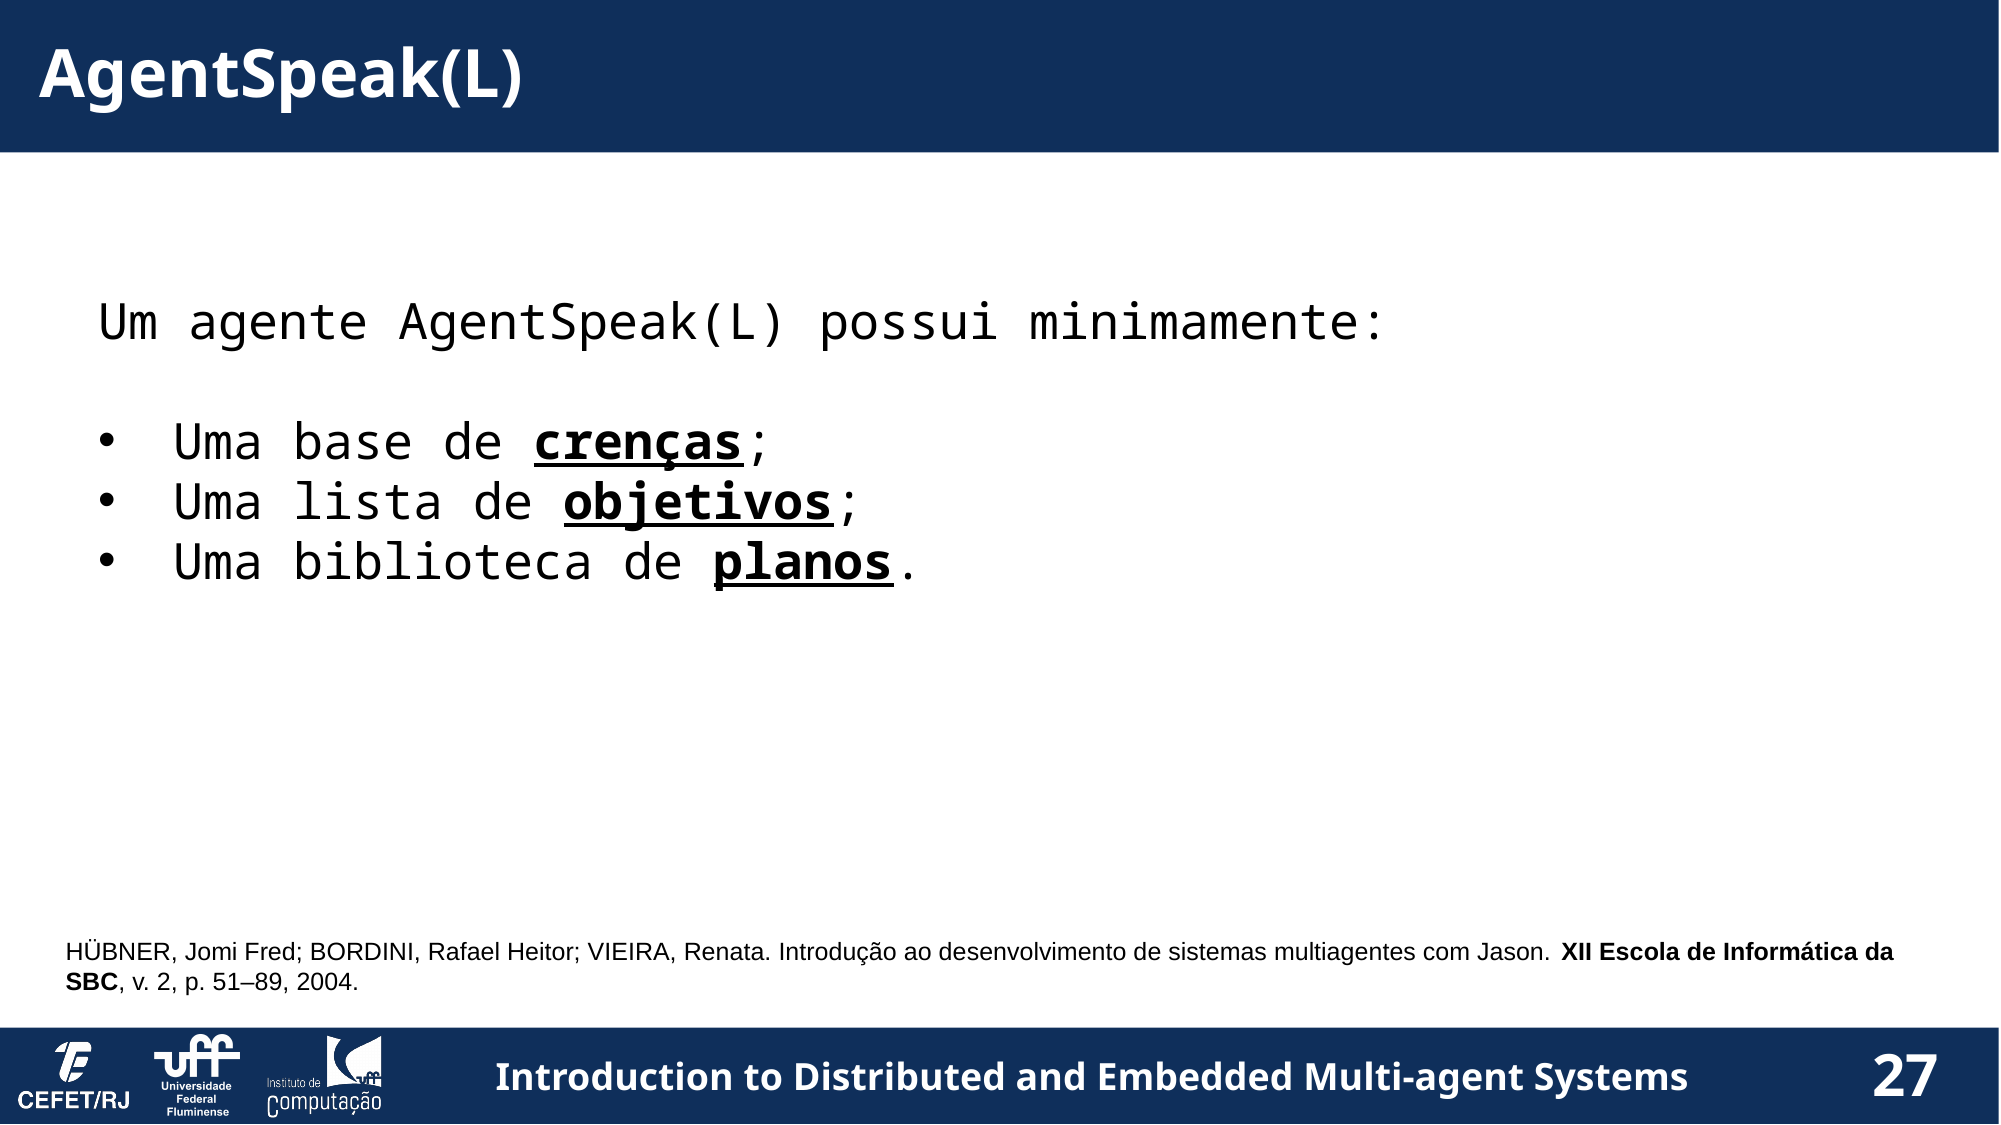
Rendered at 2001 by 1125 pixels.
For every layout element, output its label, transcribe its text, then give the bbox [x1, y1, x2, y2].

picture [153, 1033, 241, 1121]
picture [265, 1033, 383, 1118]
text_box Um agente AgentSpeak(L) possui minimamente: Uma base de crenças; Uma lista de objetivos; Uma biblioteca de planos. [83, 281, 1861, 597]
text_box AgentSpeak(L) [25, 23, 1999, 119]
picture [18, 1021, 129, 1125]
text_box HÜBNER, Jomi Fred; BORDINI, Rafael Heitor; VIEIRA, Renata. Introdução ao desenvolvimento de sistemas multiagentes com Jason. XII Escola de Informática da SBC, v. 2, p. 51–89, 2004. [50, 928, 1939, 1003]
